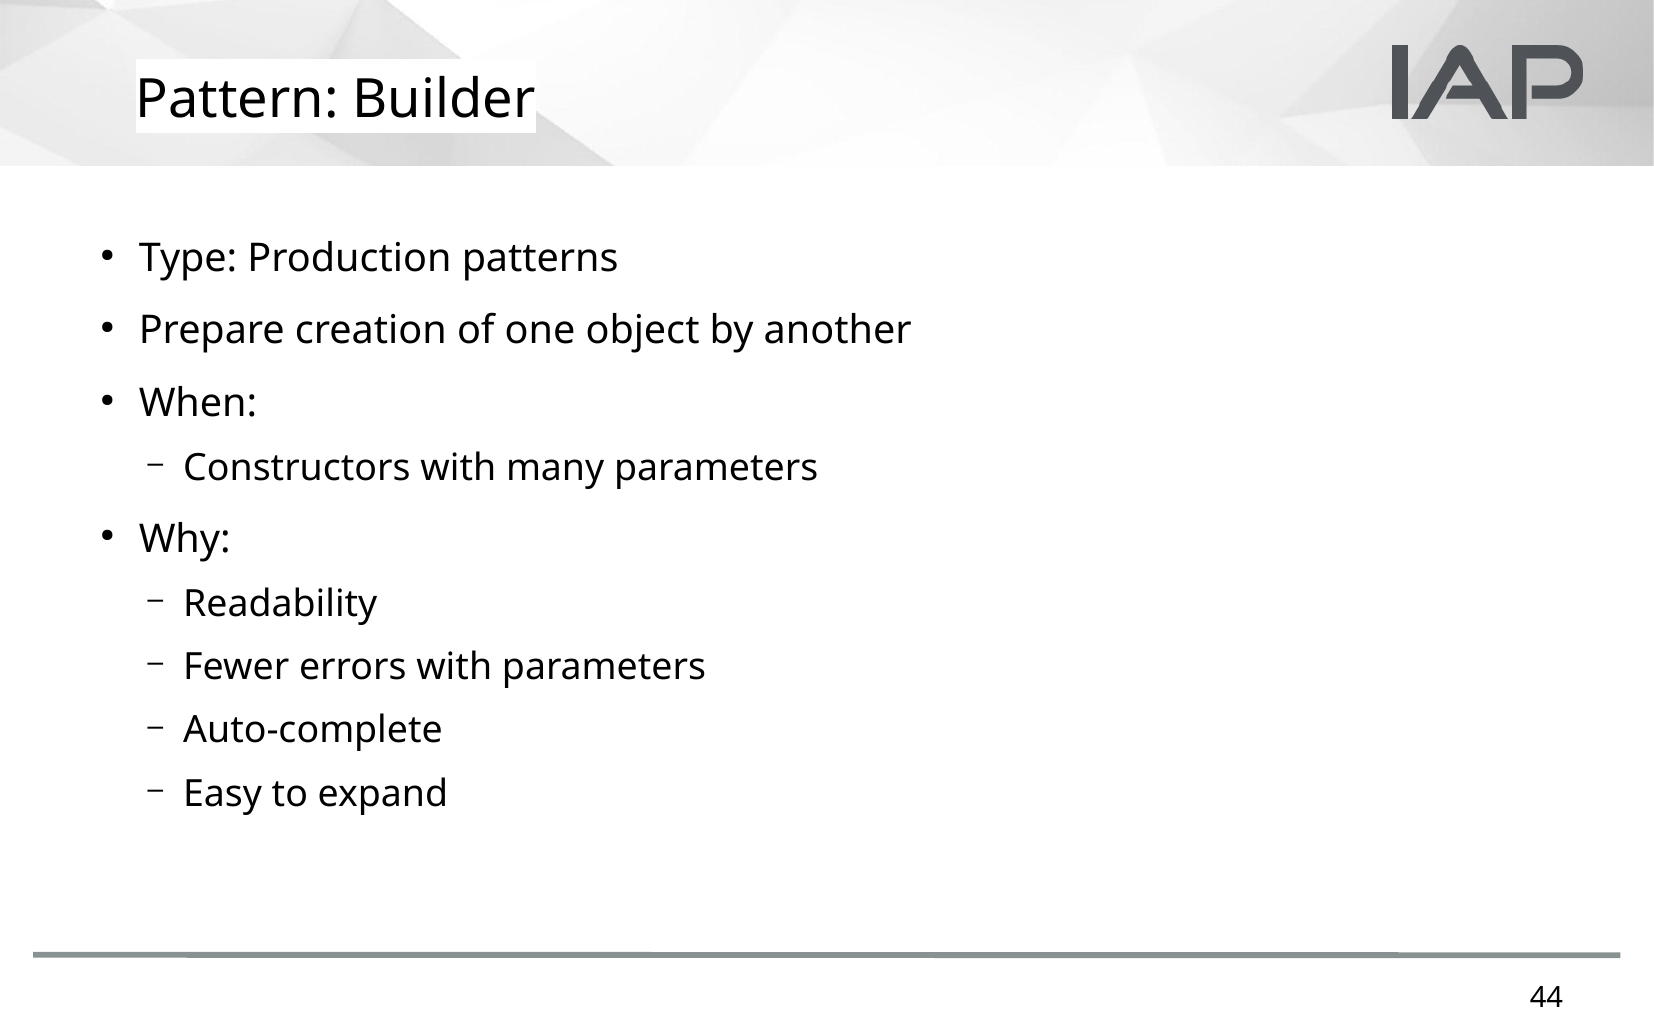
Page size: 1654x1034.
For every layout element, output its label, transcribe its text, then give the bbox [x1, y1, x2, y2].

list Type: Production patterns Prepare creation of one object by another When: Constructors with many parameters Why: Readability Fewer errors with parameters Auto-complete Easy to expand [82, 221, 1571, 916]
picture [0, 0, 1654, 166]
title Pattern: Builder [135, 41, 1264, 152]
